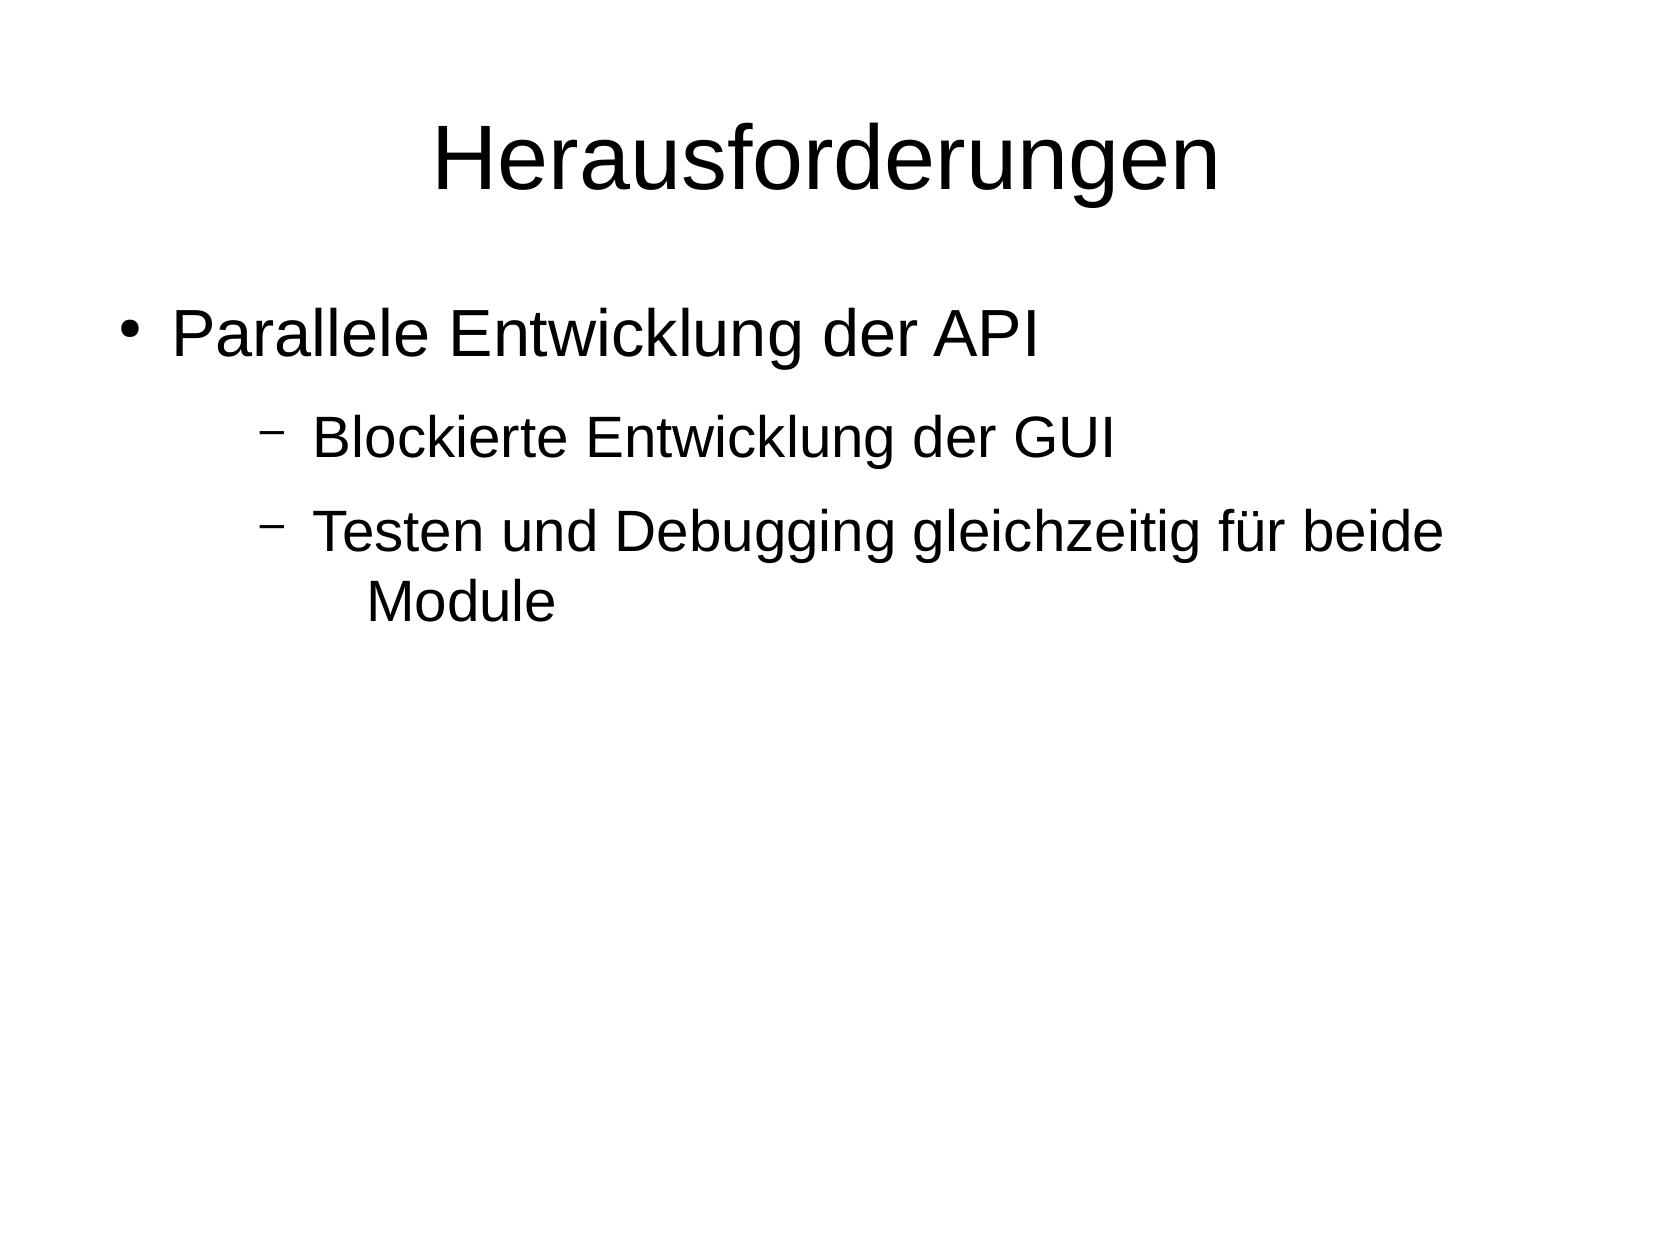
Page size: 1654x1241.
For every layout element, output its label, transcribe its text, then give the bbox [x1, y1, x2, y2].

list Parallele Entwicklung der API Blockierte Entwicklung der GUI Testen und Debugging gleichzeitig für beide Module [82, 290, 1571, 1010]
title Herausforderungen [82, 49, 1571, 257]
